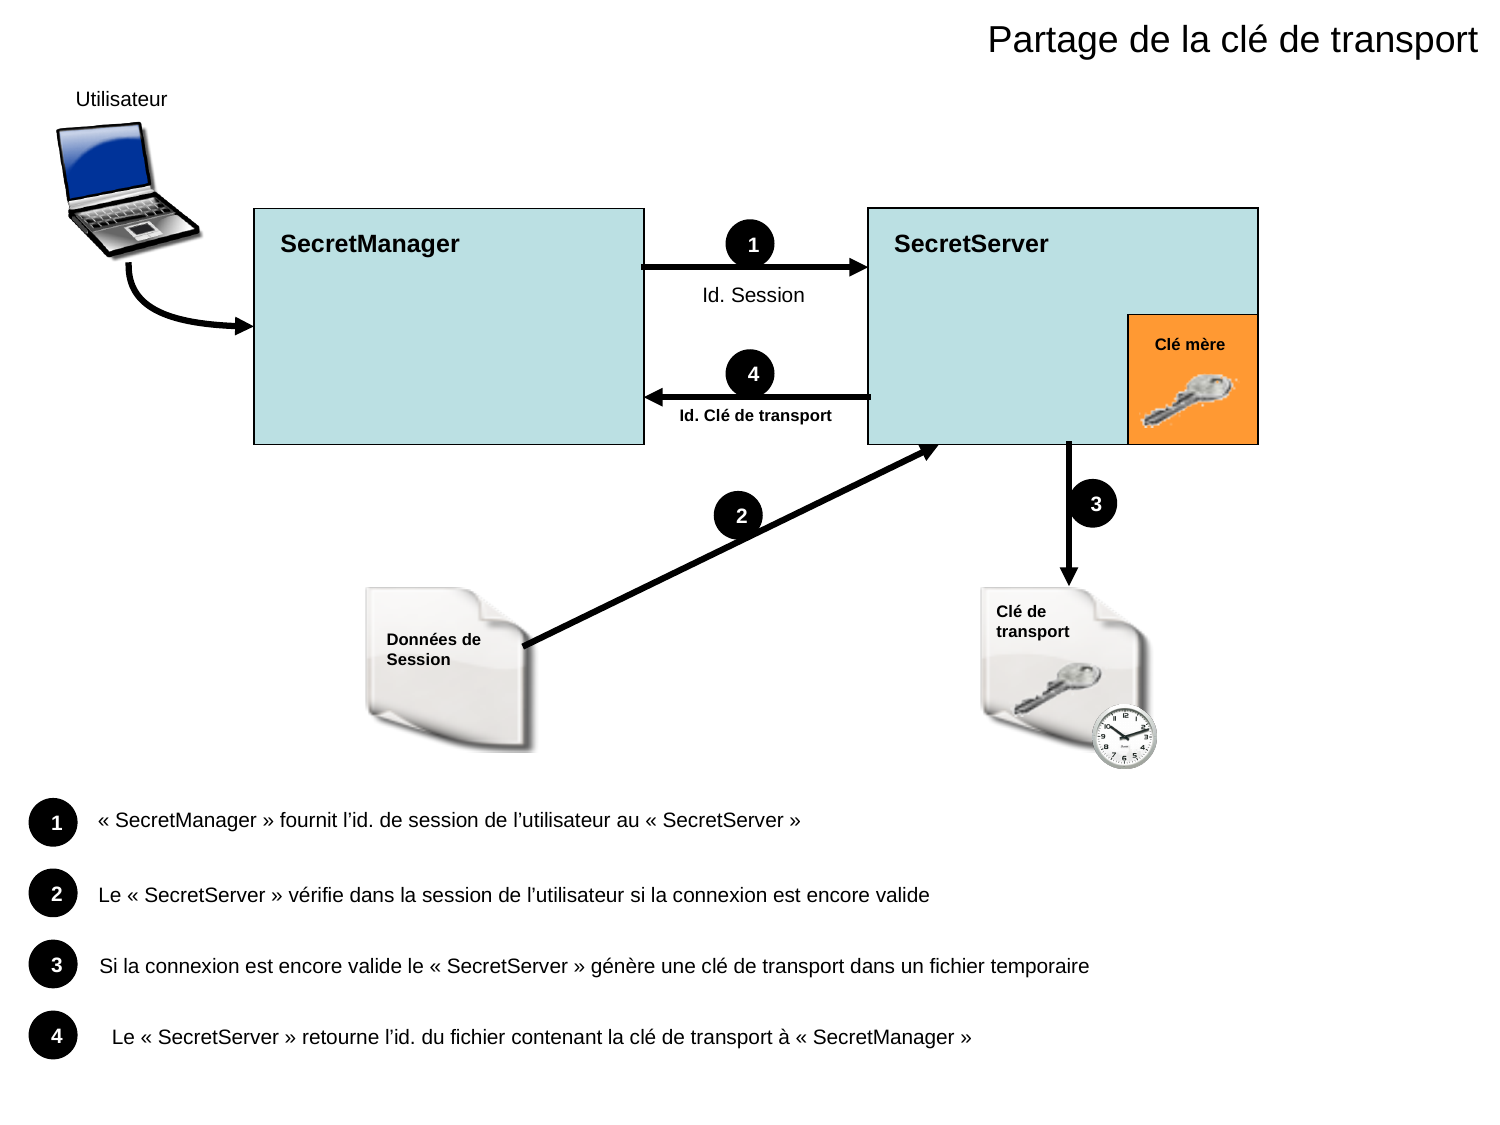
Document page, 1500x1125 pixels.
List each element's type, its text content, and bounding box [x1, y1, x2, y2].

picture [52, 113, 205, 266]
text_box « SecretManager » fournit l’id. de session de l’utilisateur au « SecretServer » [83, 798, 817, 840]
text_box 3 [29, 940, 77, 988]
text_box 1 [726, 220, 774, 268]
text_box 3 [1069, 479, 1117, 527]
text_box [868, 208, 1258, 445]
text_box Données de Session [371, 621, 526, 677]
text_box 4 [29, 1011, 77, 1059]
text_box Clé de transport [981, 593, 1129, 650]
text_box 2 [29, 869, 77, 917]
text_box Si la connexion est encore valide le « SecretServer » génère une clé de transport dans un fichier temporaire [84, 944, 1105, 986]
picture [951, 586, 1176, 769]
text_box 1 [29, 798, 77, 846]
text_box Id. Clé de transport [643, 397, 869, 433]
text_box SecretServer [879, 220, 1065, 266]
picture [1139, 373, 1240, 428]
text_box 2 [714, 491, 762, 539]
text_box SecretManager [265, 220, 498, 266]
text_box [253, 208, 644, 445]
text_box Utilisateur [60, 78, 183, 119]
text_box Partage de la clé de transport [972, 7, 1494, 68]
text_box Id. Session [687, 274, 820, 315]
text_box Clé mère [1140, 326, 1241, 362]
text_box Le « SecretServer » vérifie dans la session de l’utilisateur si la connexion est encore valide [83, 873, 945, 915]
text_box 4 [726, 350, 774, 397]
picture [336, 586, 561, 753]
text_box Le « SecretServer » retourne l’id. du fichier contenant la clé de transport à « SecretManager » [97, 1015, 988, 1057]
